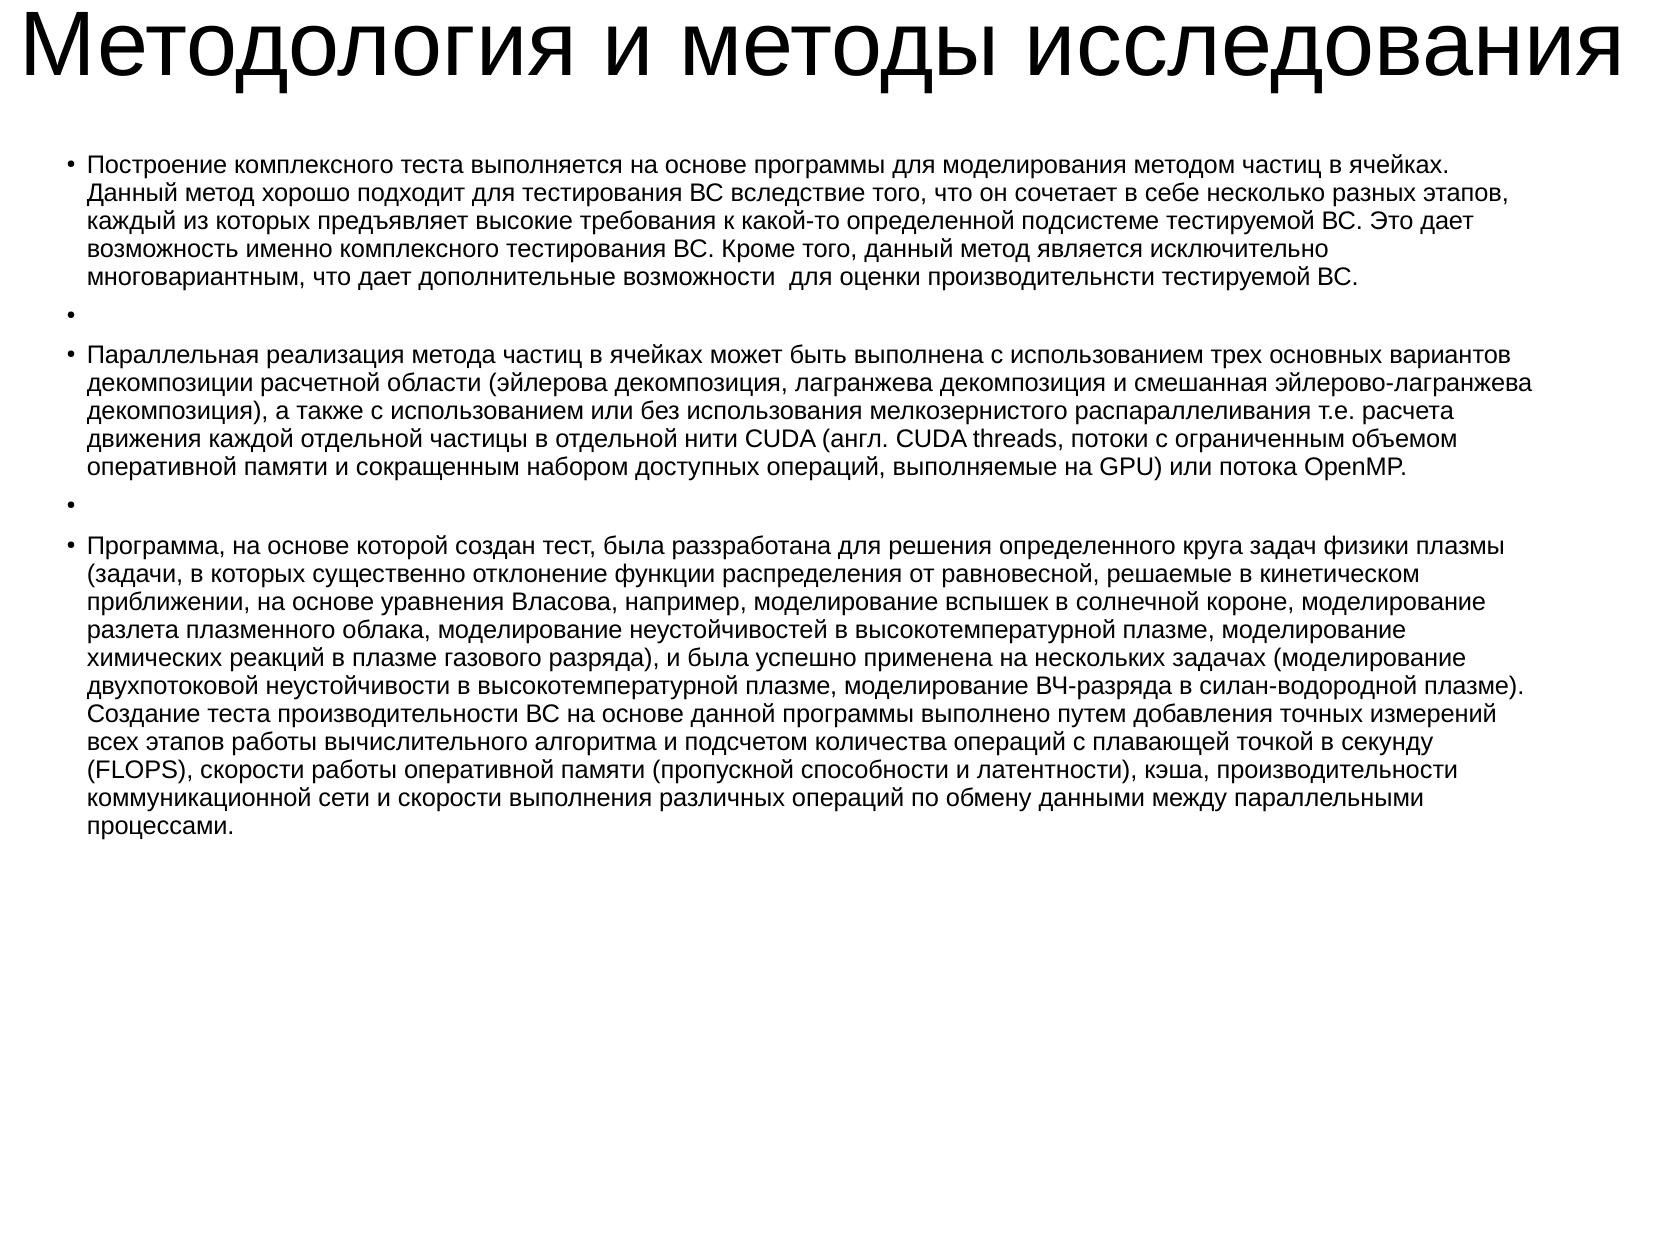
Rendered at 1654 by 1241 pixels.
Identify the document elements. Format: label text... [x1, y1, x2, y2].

list Построение комплексного теста выполняется на основе программы для моделирования методом частиц в ячейках. Данный метод хорошо подходит для тестирования ВС вследствие того, что он сочетает в себе несколько разных этапов, каждый из которых предъявляет высокие требования к какой-то определенной подсистеме тестируемой ВС. Это дает возможность именно комплексного тестирования ВС. Кроме того, данный метод является исключительно многовариантным, что дает дополнительные возможности для оценки производительнсти тестируемой ВС. Параллельная реализация метода частиц в ячейках может быть выполнена с использованием трех основных вариантов декомпозиции расчетной области (эйлерова декомпозиция, лагранжева декомпозиция и смешанная эйлерово-лагранжева декомпозиция), а также с использованием или без использования мелкозернистого распараллеливания т.е. расчета движения каждой отдельной частицы в отдельной нити CUDA (англ. CUDA threads, потоки с ограниченным объемом оперативной памяти и сокращенным набором доступных операций, выполняемые на GPU) или потока OpenMP. Программа, на основе которой создан тест, была раззработана для решения определенного круга задач физики плазмы (задачи, в которых существенно отклонение функции распределения от равновесной, решаемые в кинетическом приближении, на основе уравнения Власова, например, моделирование вспышек в солнечной короне, моделирование разлета плазменного облака, моделирование неустойчивостей в высокотемпературной плазме, моделирование химических реакций в плазме газового разряда), и была успешно применена на нескольких задачах (моделирование двухпотоковой неустойчивости в высокотемпературной плазме, моделирование ВЧ-разряда в силан-водородной плазме). Создание теста производительности ВС на основе данной программы выполнено путем добавления точных измерений всех этапов работы вычислительного алгоритма и подсчетом количества операций с плавающей точкой в секунду (FLOPS), скорости работы оперативной памяти (пропускной способности и латентности), кэша, производительности коммуникационной сети и скорости выполнения различных операций по обмену данными между параллельными процессами. [60, 150, 1549, 871]
title Методология и методы исследования [18, 0, 1654, 148]
